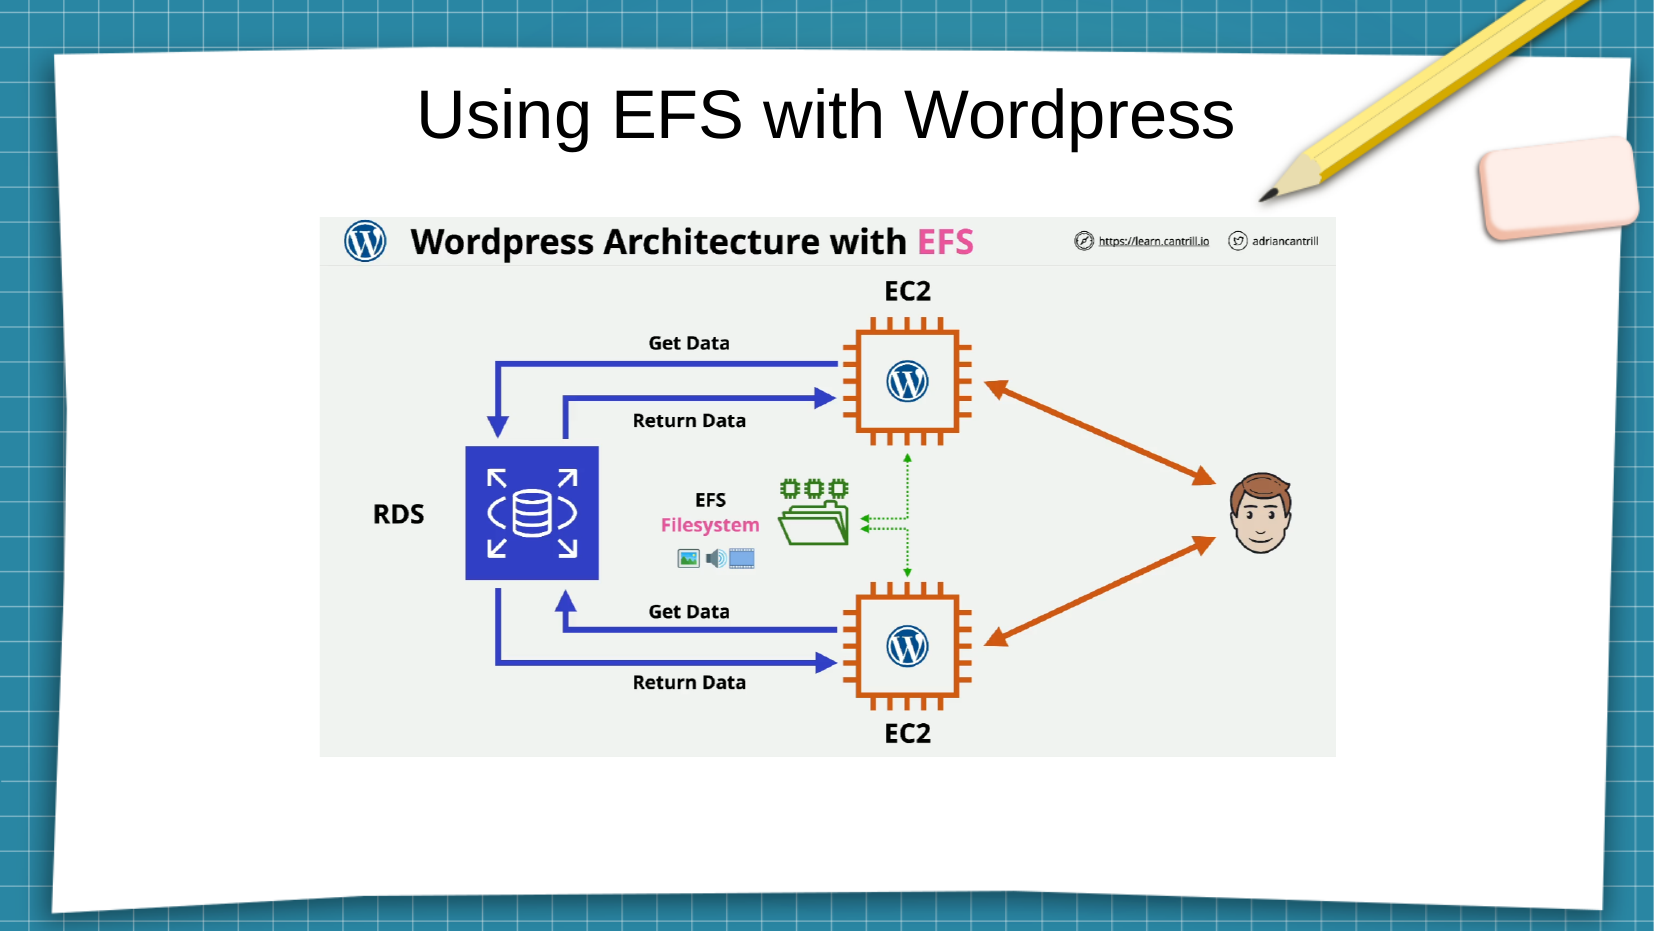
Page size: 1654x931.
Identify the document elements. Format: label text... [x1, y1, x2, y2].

picture [0, 0, 1654, 931]
title Using EFS with Wordpress [82, 37, 1571, 193]
